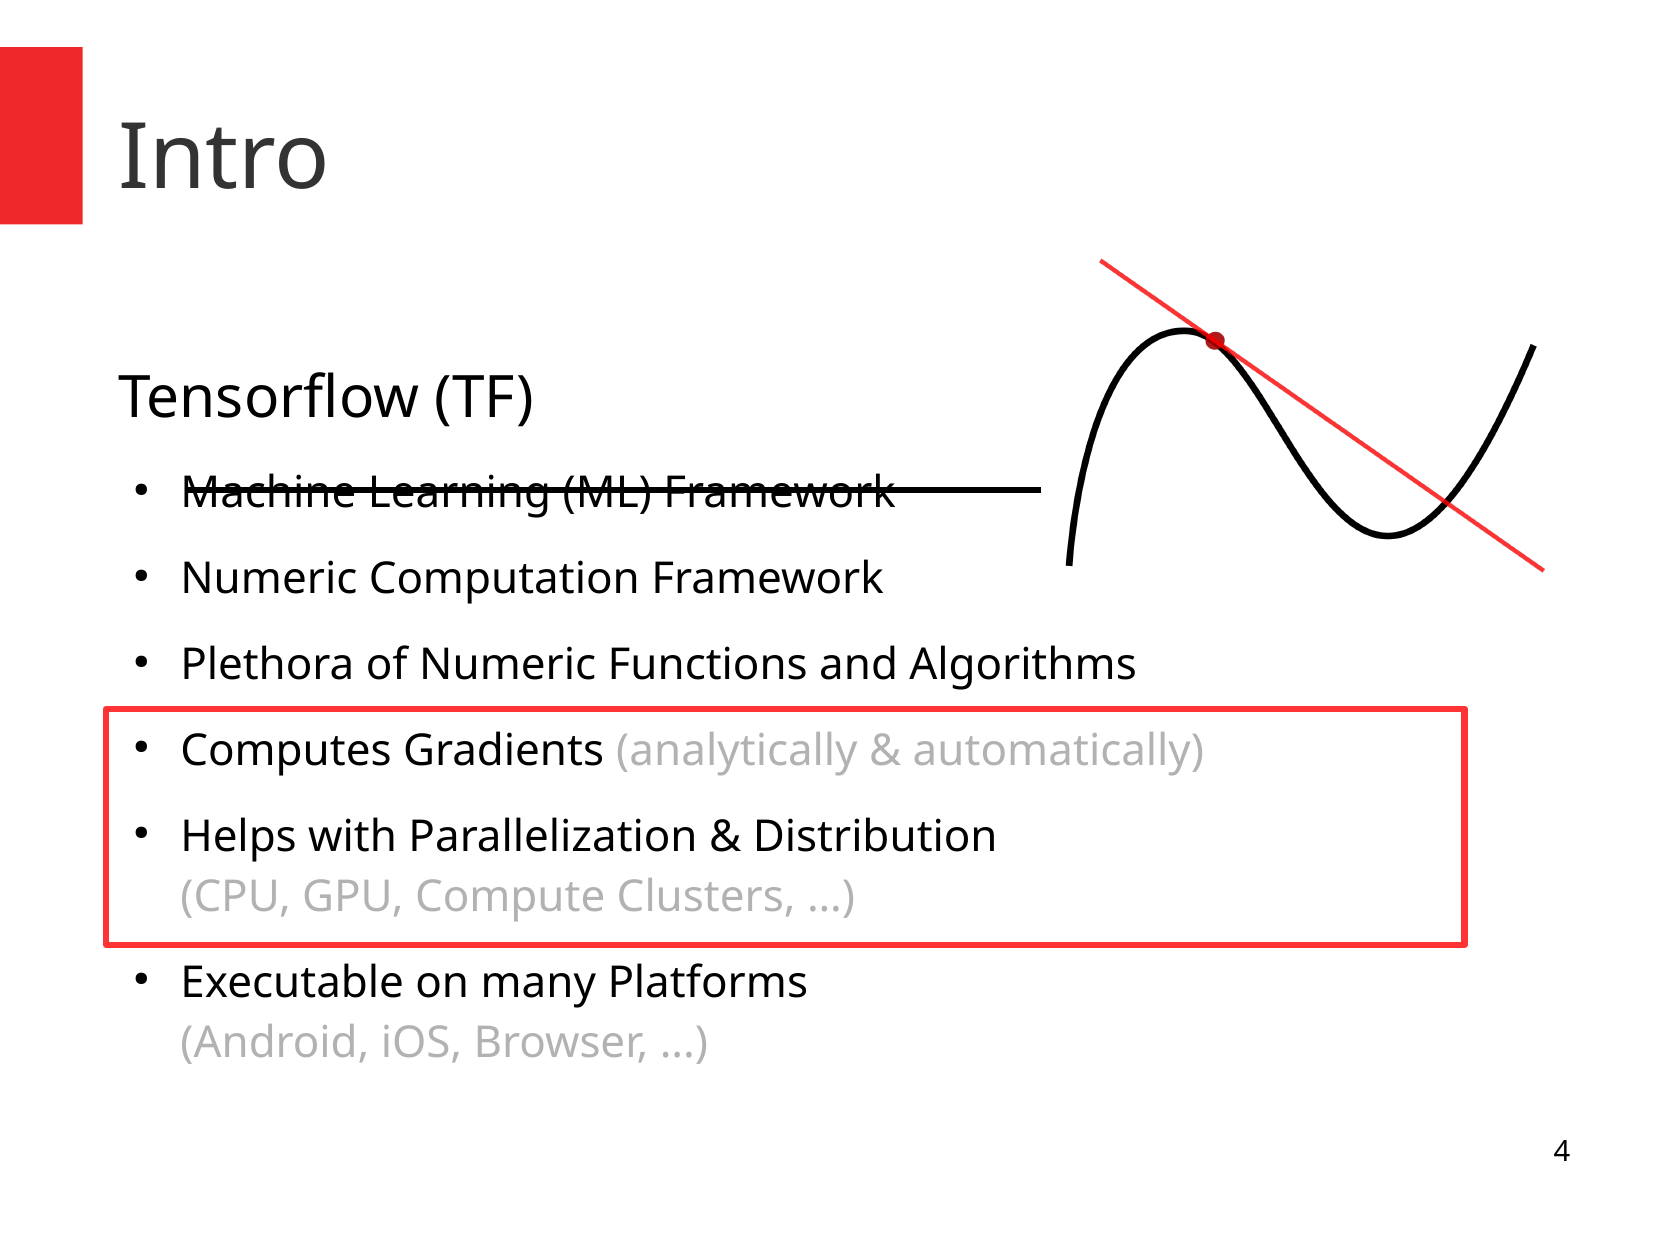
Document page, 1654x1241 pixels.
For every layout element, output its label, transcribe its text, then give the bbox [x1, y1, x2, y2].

list Tensorflow (TF) Machine Learning (ML) Framework Numeric Computation Framework Plethora of Numeric Functions and Algorithms Computes Gradients (analytically & automatically) Helps with Parallelization & Distribution (CPU, GPU, Compute Clusters, …) Executable on many Platforms (Android, iOS, Browser, ...) [118, 354, 1535, 1074]
picture [1062, 253, 1553, 597]
title Intro [118, 49, 1571, 257]
list Tensorflow (TF) Machine Learning (ML) Framework Numeric Computation Framework Plethora of Numeric Functions and Algorithms Computes Gradients (analytically & automatically) Helps with Parallelization & Distribution (CPU, GPU, Compute Clusters, …) Executable on many Platforms (Android, iOS, Browser, ...) [118, 712, 1461, 942]
